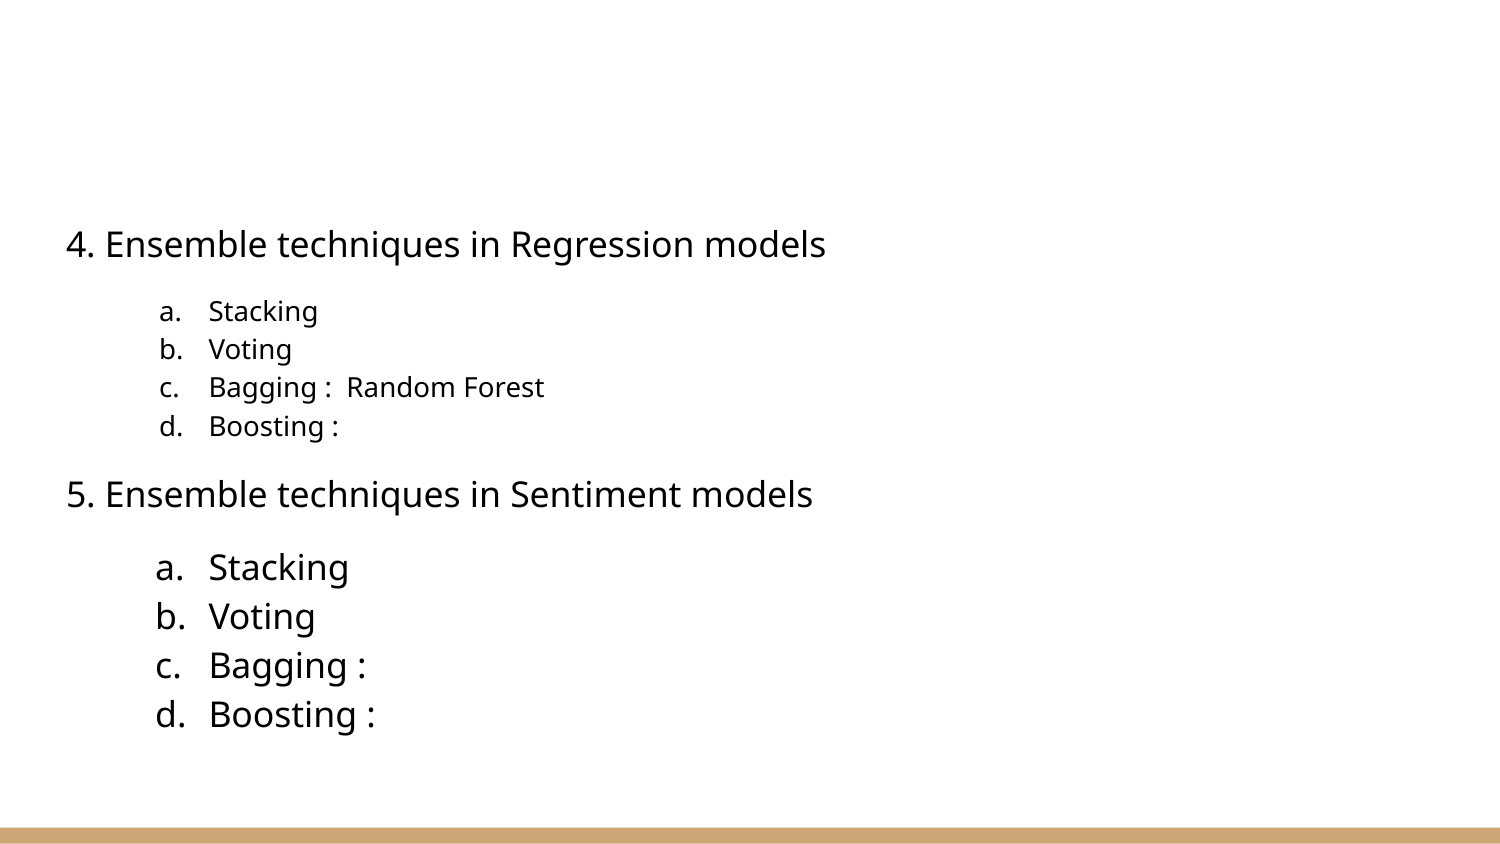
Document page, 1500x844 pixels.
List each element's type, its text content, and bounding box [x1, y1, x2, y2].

list 4. Ensemble techniques in Regression models Stacking Voting Bagging : Random Forest Boosting : 5. Ensemble techniques in Sentiment models Stacking Voting Bagging : Boosting : [51, 200, 1449, 752]
